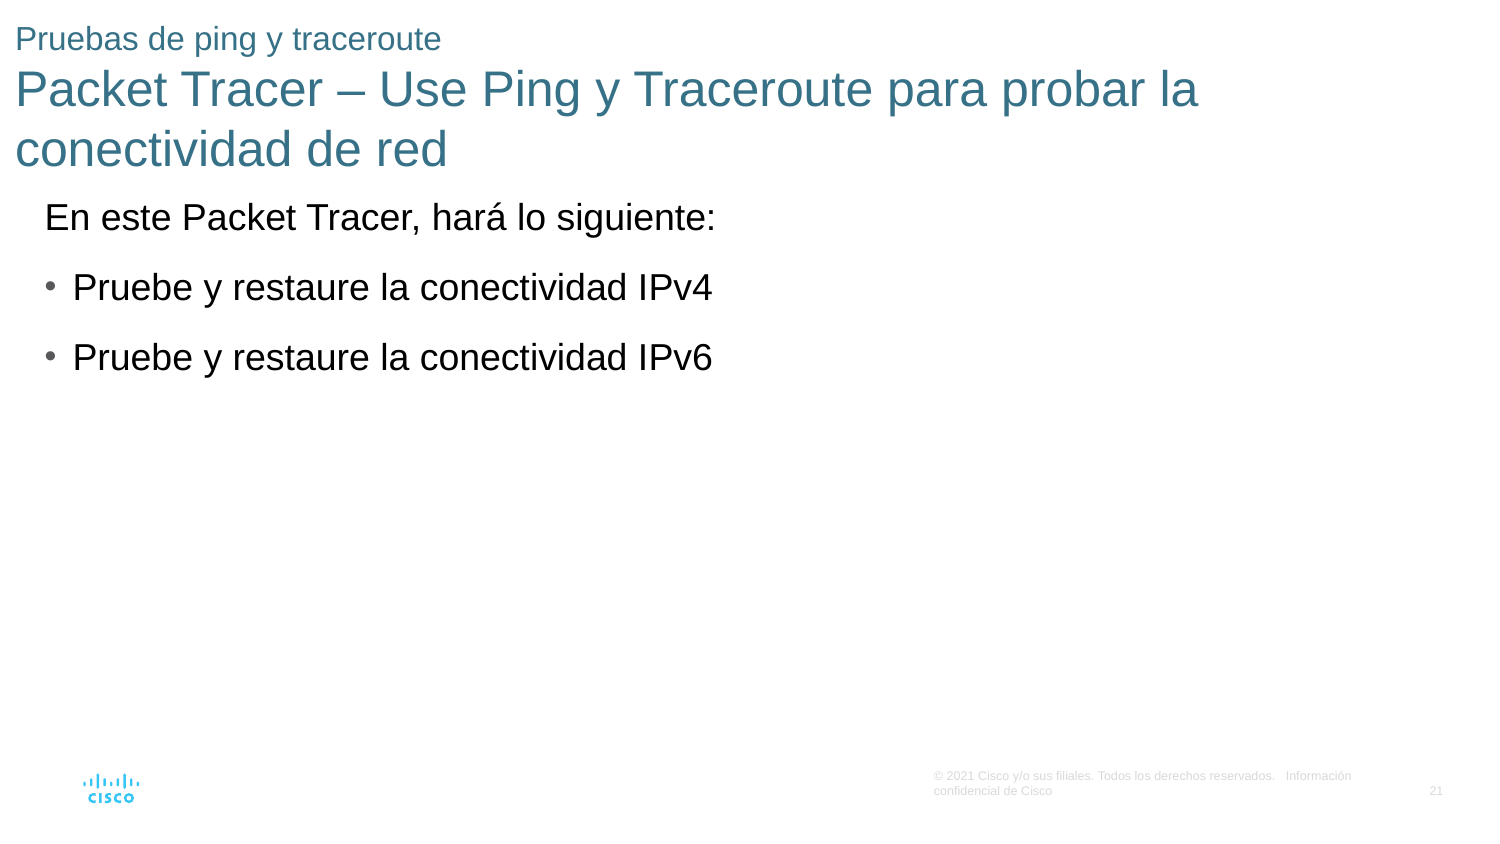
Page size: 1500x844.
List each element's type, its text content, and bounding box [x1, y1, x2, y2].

list En este Packet Tracer, hará lo siguiente: Pruebe y restaure la conectividad IPv4 Pruebe y restaure la conectividad IPv6 [29, 185, 1449, 748]
title Pruebas de ping y traceroute Packet Tracer – Use Ping y Traceroute para probar la conectividad de red [0, 23, 1500, 171]
